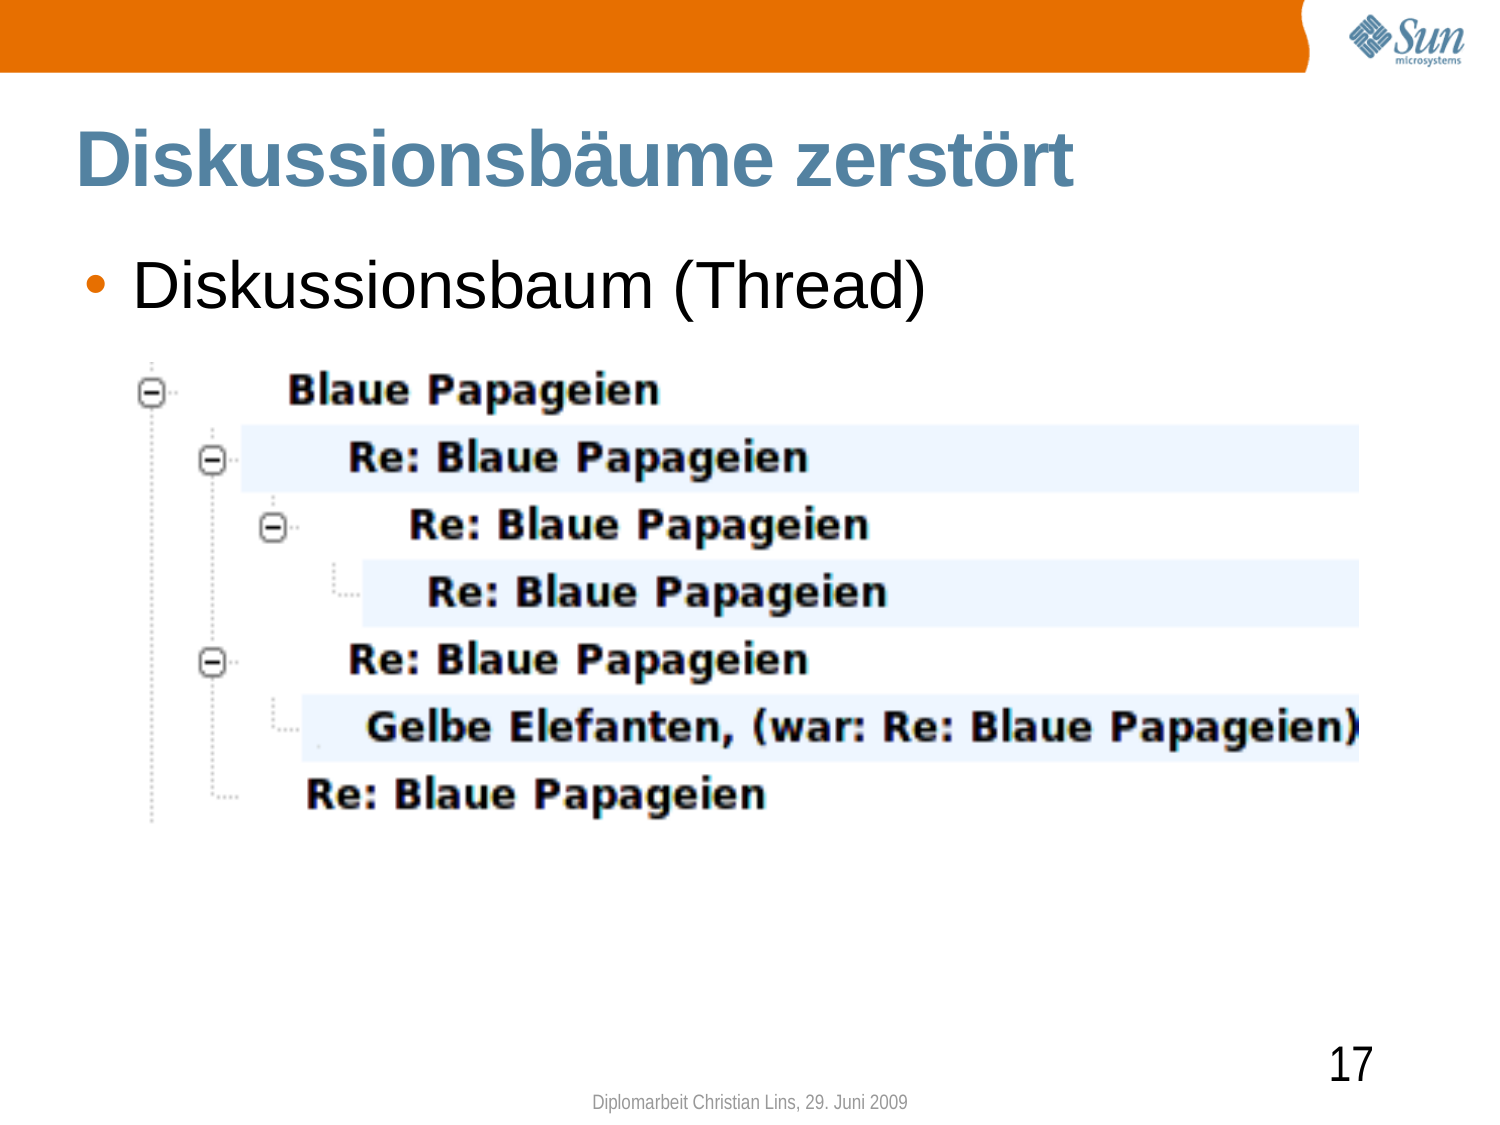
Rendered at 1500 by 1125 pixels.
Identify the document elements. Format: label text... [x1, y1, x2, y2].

title Diskussionsbäume zerstört [75, 122, 1438, 228]
picture [130, 362, 1359, 827]
list Diskussionsbaum (Thread) [64, 257, 1402, 952]
picture [0, 0, 1500, 75]
